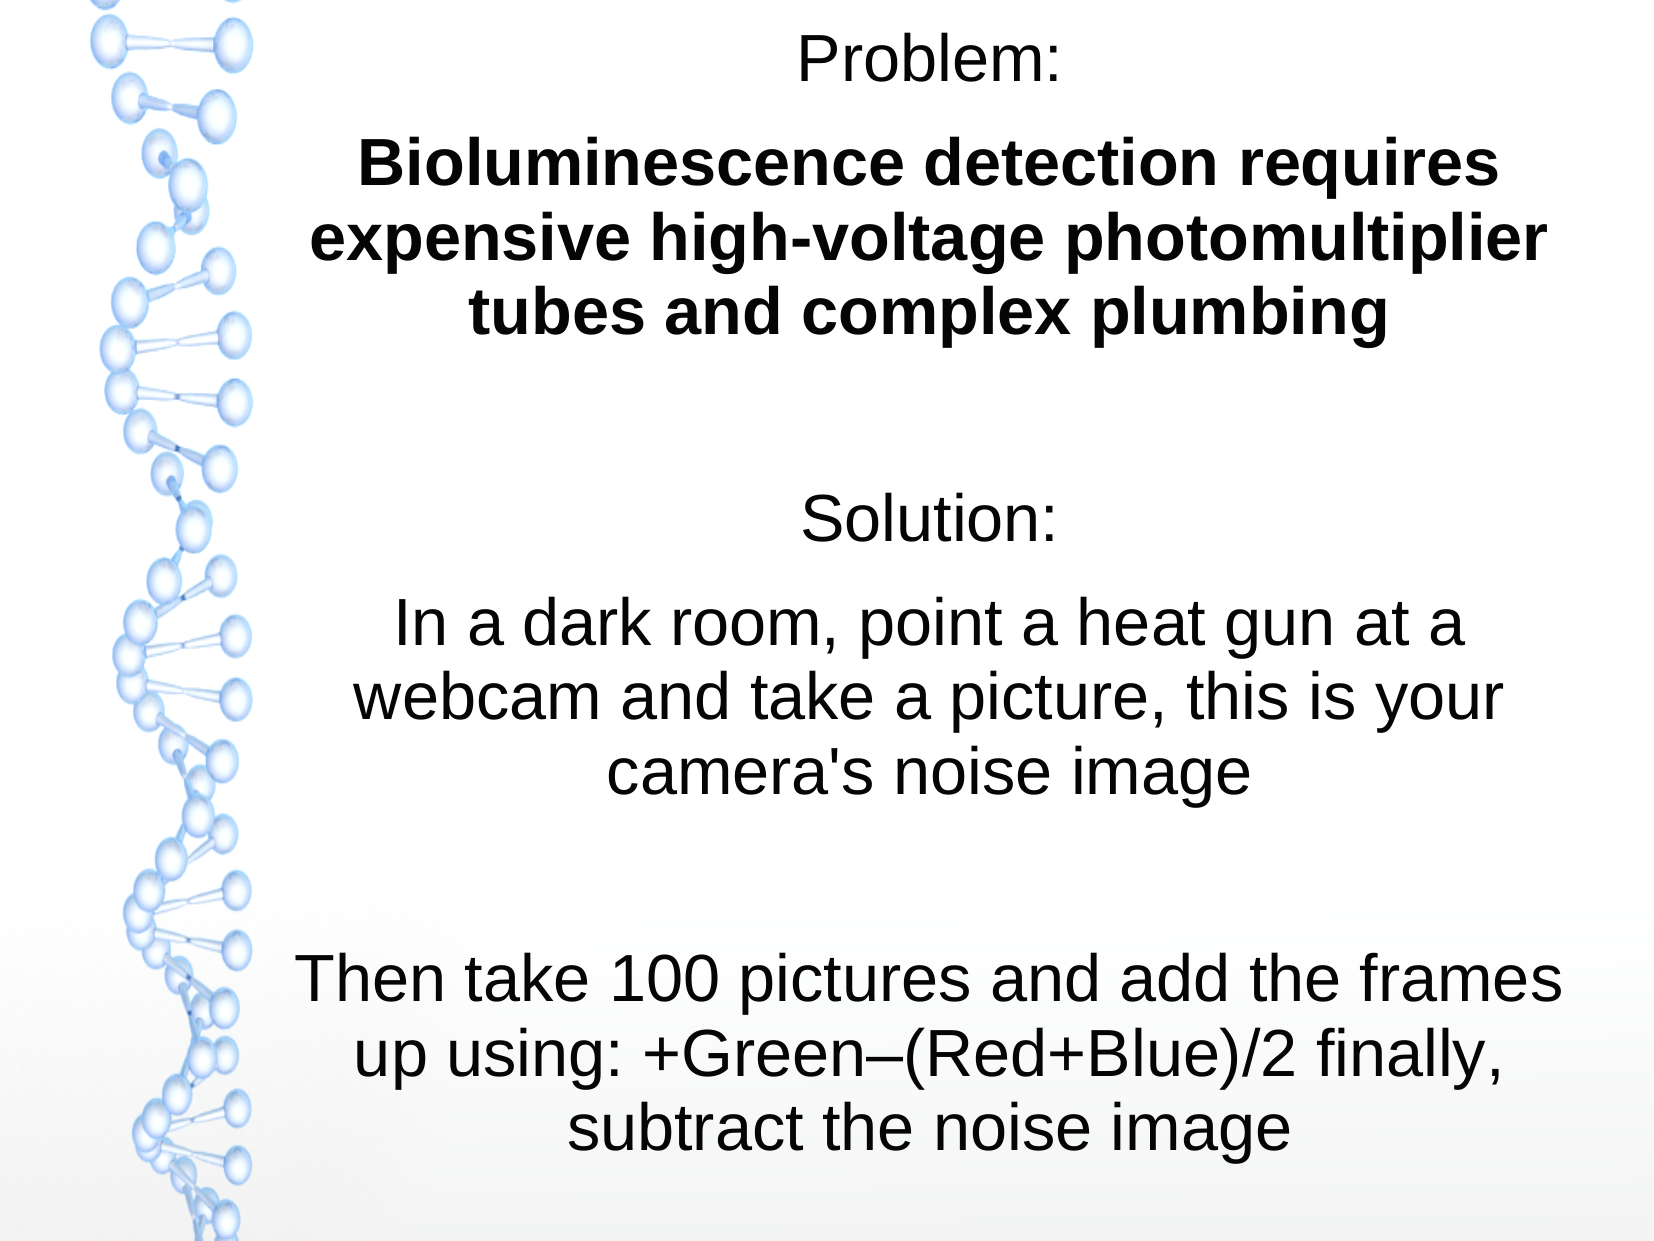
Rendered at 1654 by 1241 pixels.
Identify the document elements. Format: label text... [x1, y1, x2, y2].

text_box Problem: Bioluminescence detection requires expensive high-voltage photomultiplier tubes and complex plumbing Solution: In a dark room, point a heat gun at a webcam and take a picture, this is your camera's noise image Then take 100 pictures and add the frames up using: +Green–(Red+Blue)/2 finally, subtract the noise image [265, 19, 1595, 1169]
picture [0, 0, 1654, 1241]
